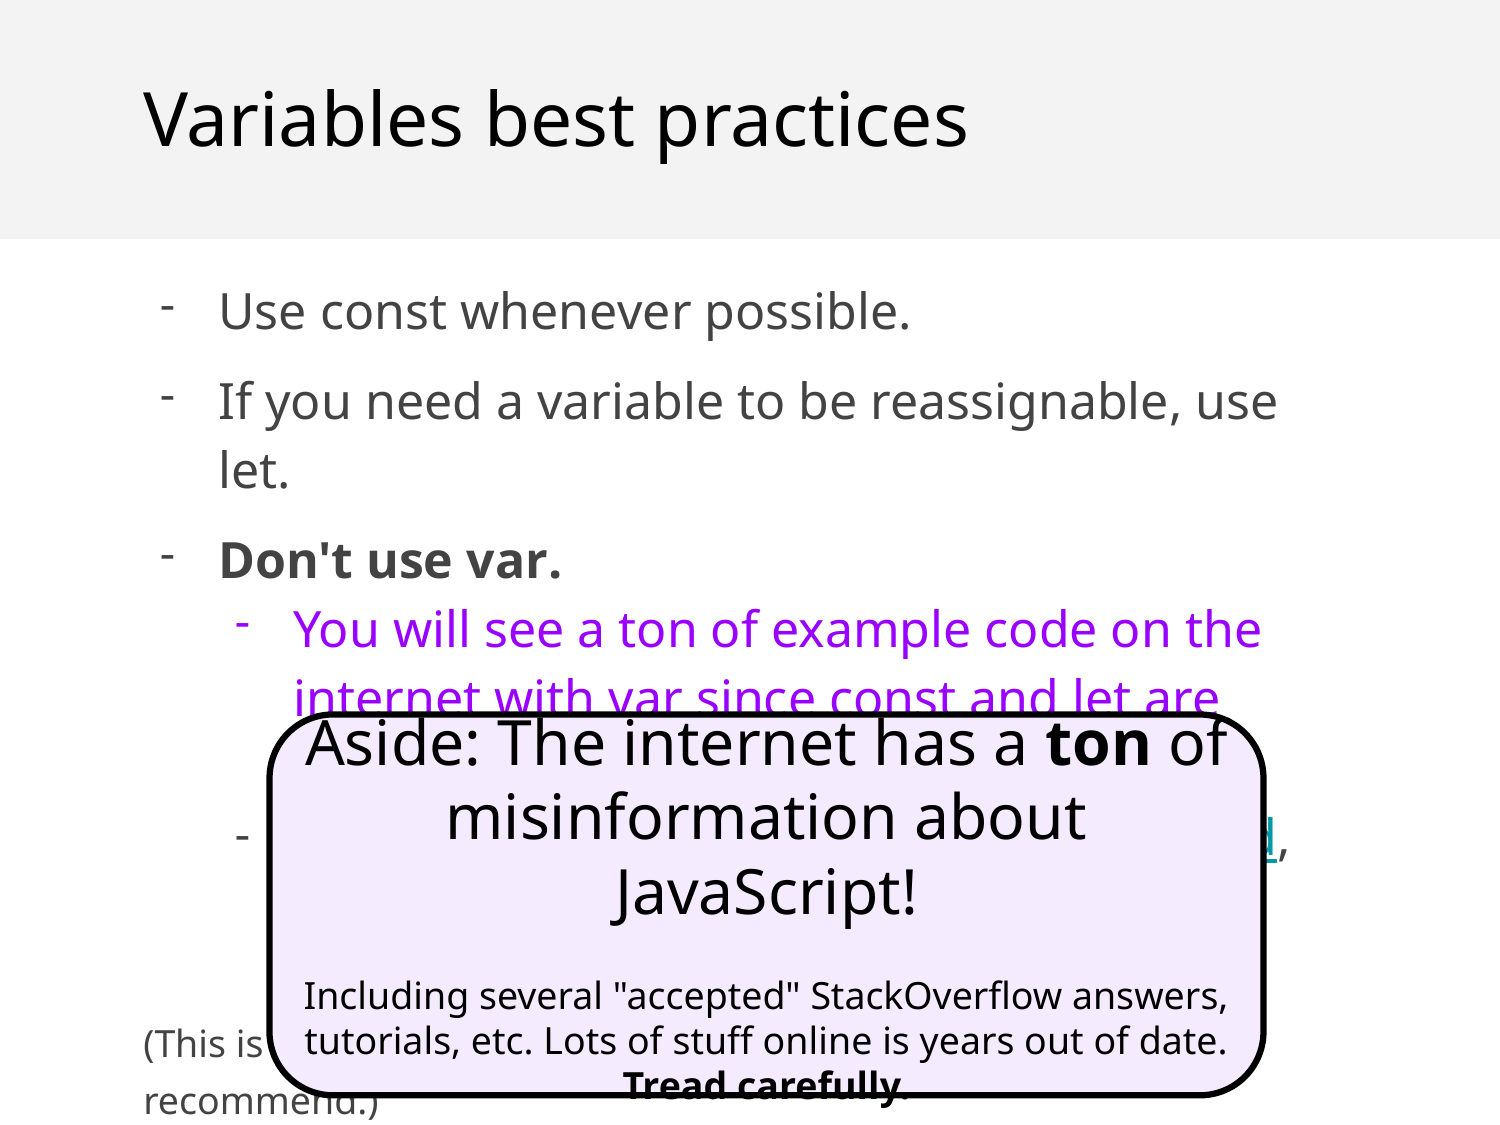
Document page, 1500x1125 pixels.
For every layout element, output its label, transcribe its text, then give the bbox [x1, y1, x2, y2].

list Use const whenever possible. If you need a variable to be reassignable, use let. Don't use var. You will see a ton of example code on the internet with var since const and let are relatively new. However, const and let are well-supported, so there's no reason not to use them. (This is also what the Google and AirBnB JavaScript Style Guides recommend.) [128, 255, 1372, 1004]
title Variables best practices [128, 56, 1372, 183]
text_box Aside: The internet has a ton of misinformation about JavaScript! Including several "accepted" StackOverflow answers, tutorials, etc. Lots of stuff online is years out of date. Tread carefully. [269, 714, 1264, 1096]
